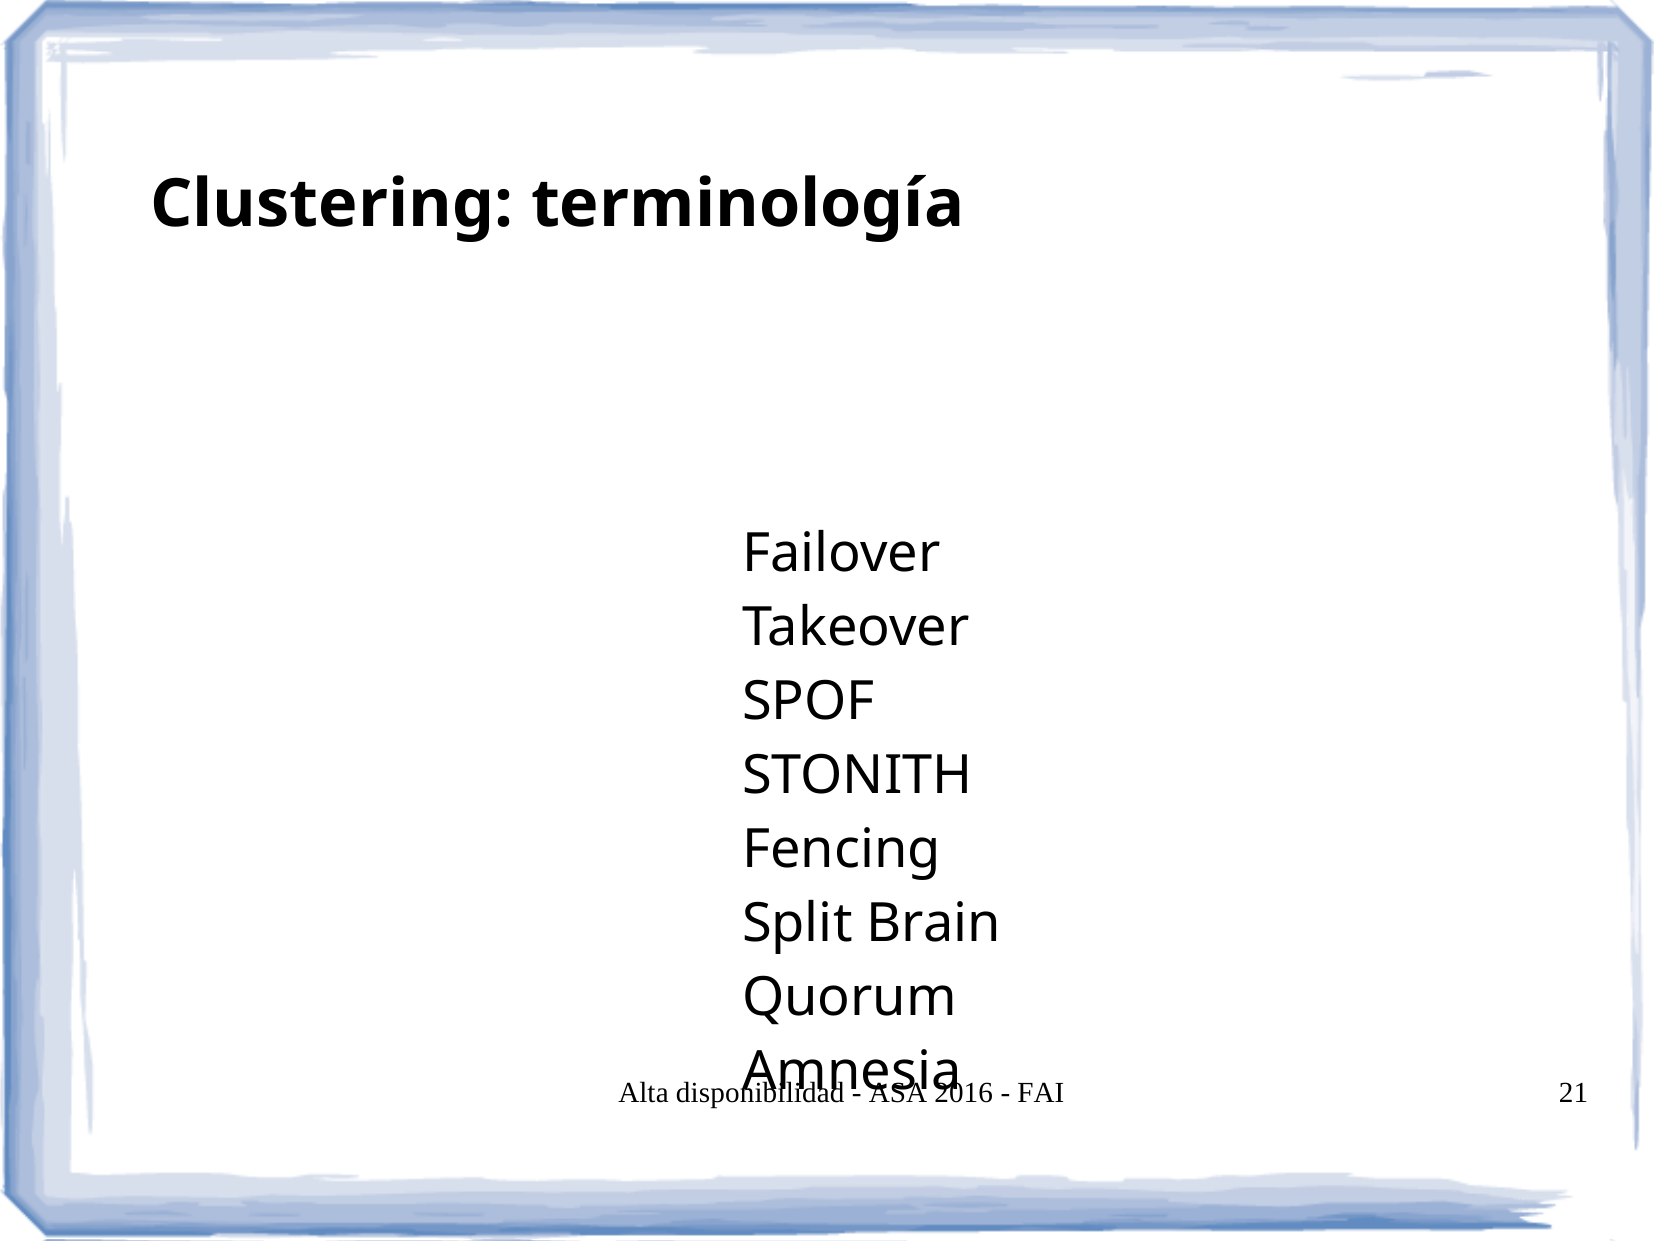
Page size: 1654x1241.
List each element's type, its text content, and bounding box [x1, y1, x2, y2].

picture [0, 0, 1654, 1241]
text_box Clustering: terminología [135, 147, 938, 309]
text_box Failover Takeover SPOF STONITH Fencing Split Brain Quorum Amnesia [727, 415, 1062, 980]
